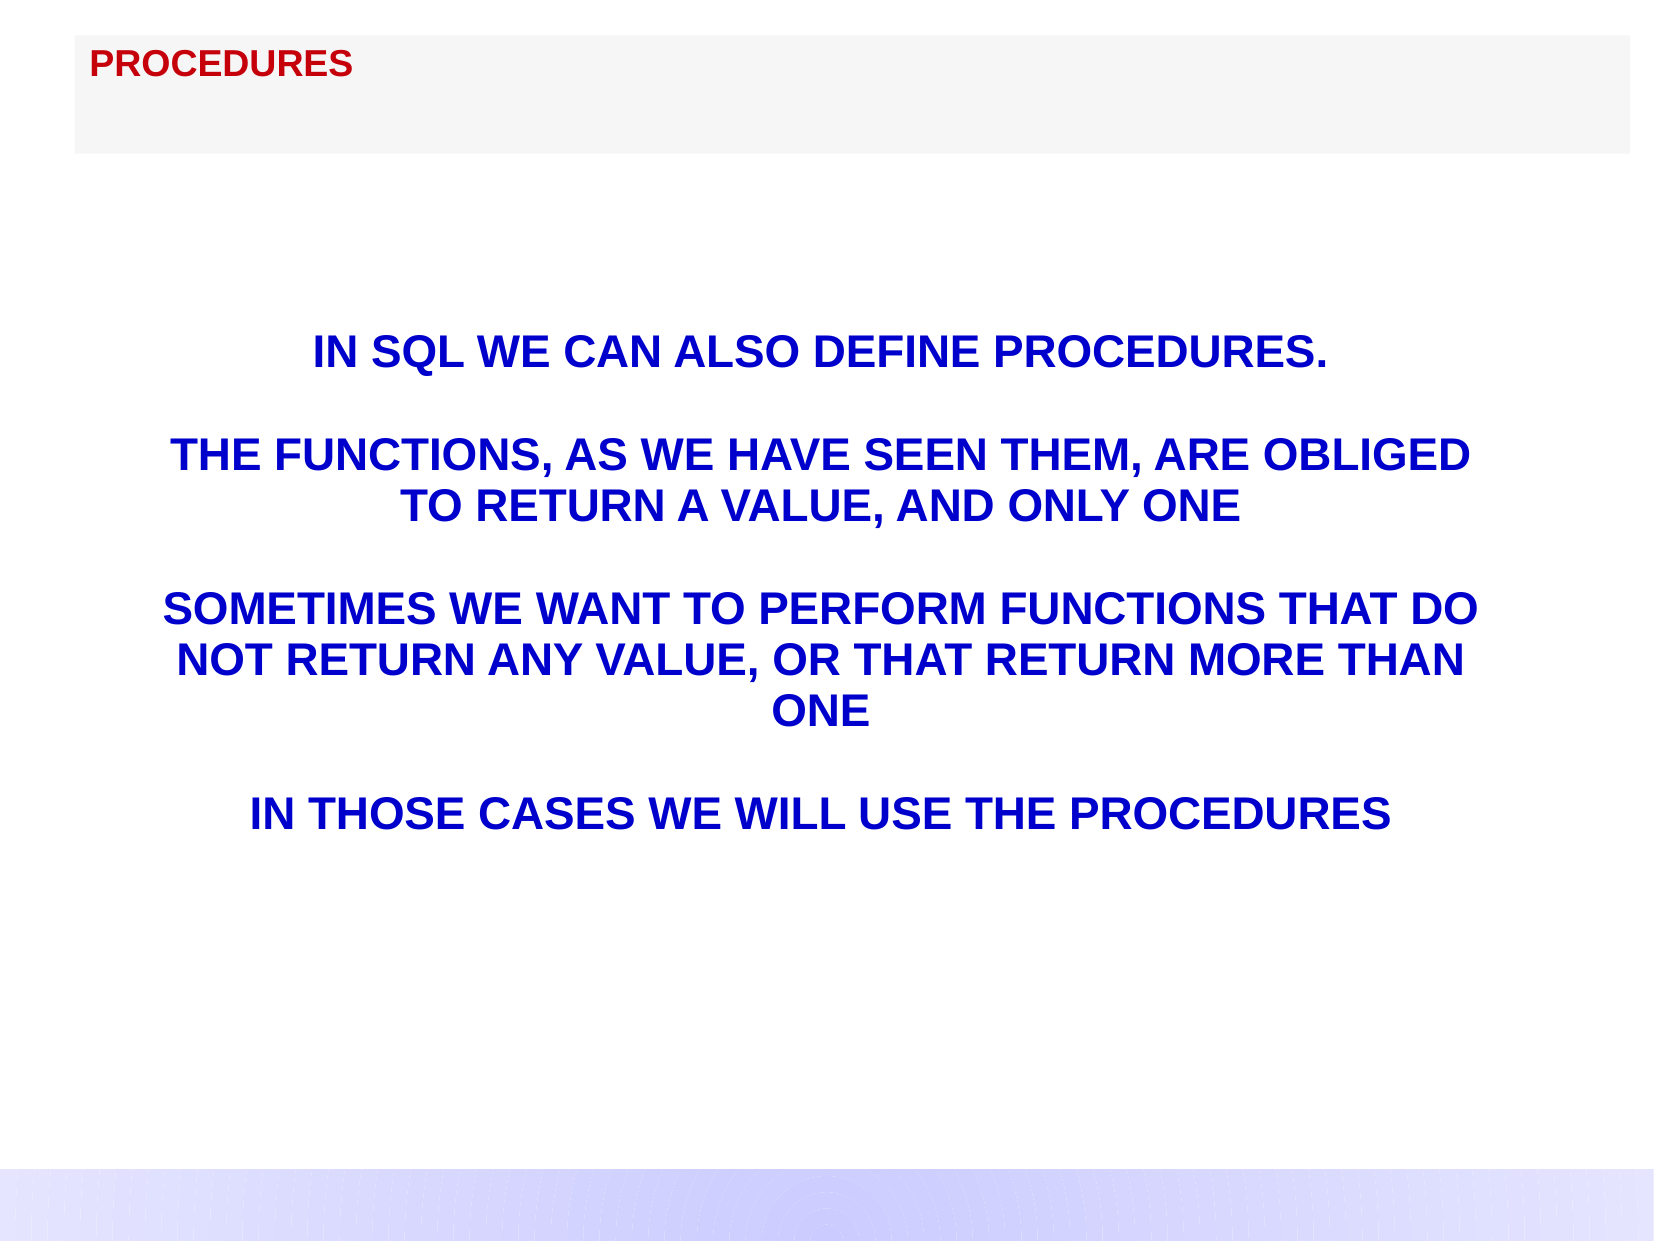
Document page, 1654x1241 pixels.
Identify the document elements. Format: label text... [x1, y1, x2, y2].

text_box PROCEDURES [74, 35, 1630, 154]
text_box IN SQL WE CAN ALSO DEFINE PROCEDURES. THE FUNCTIONS, AS WE HAVE SEEN THEM, ARE OBLIGED TO RETURN A VALUE, AND ONLY ONE SOMETIMES WE WANT TO PERFORM FUNCTIONS THAT DO NOT RETURN ANY VALUE, OR THAT RETURN MORE THAN ONE IN THOSE CASES WE WILL USE THE PROCEDURES [129, 318, 1512, 894]
text_box [0, 304, 1654, 1241]
